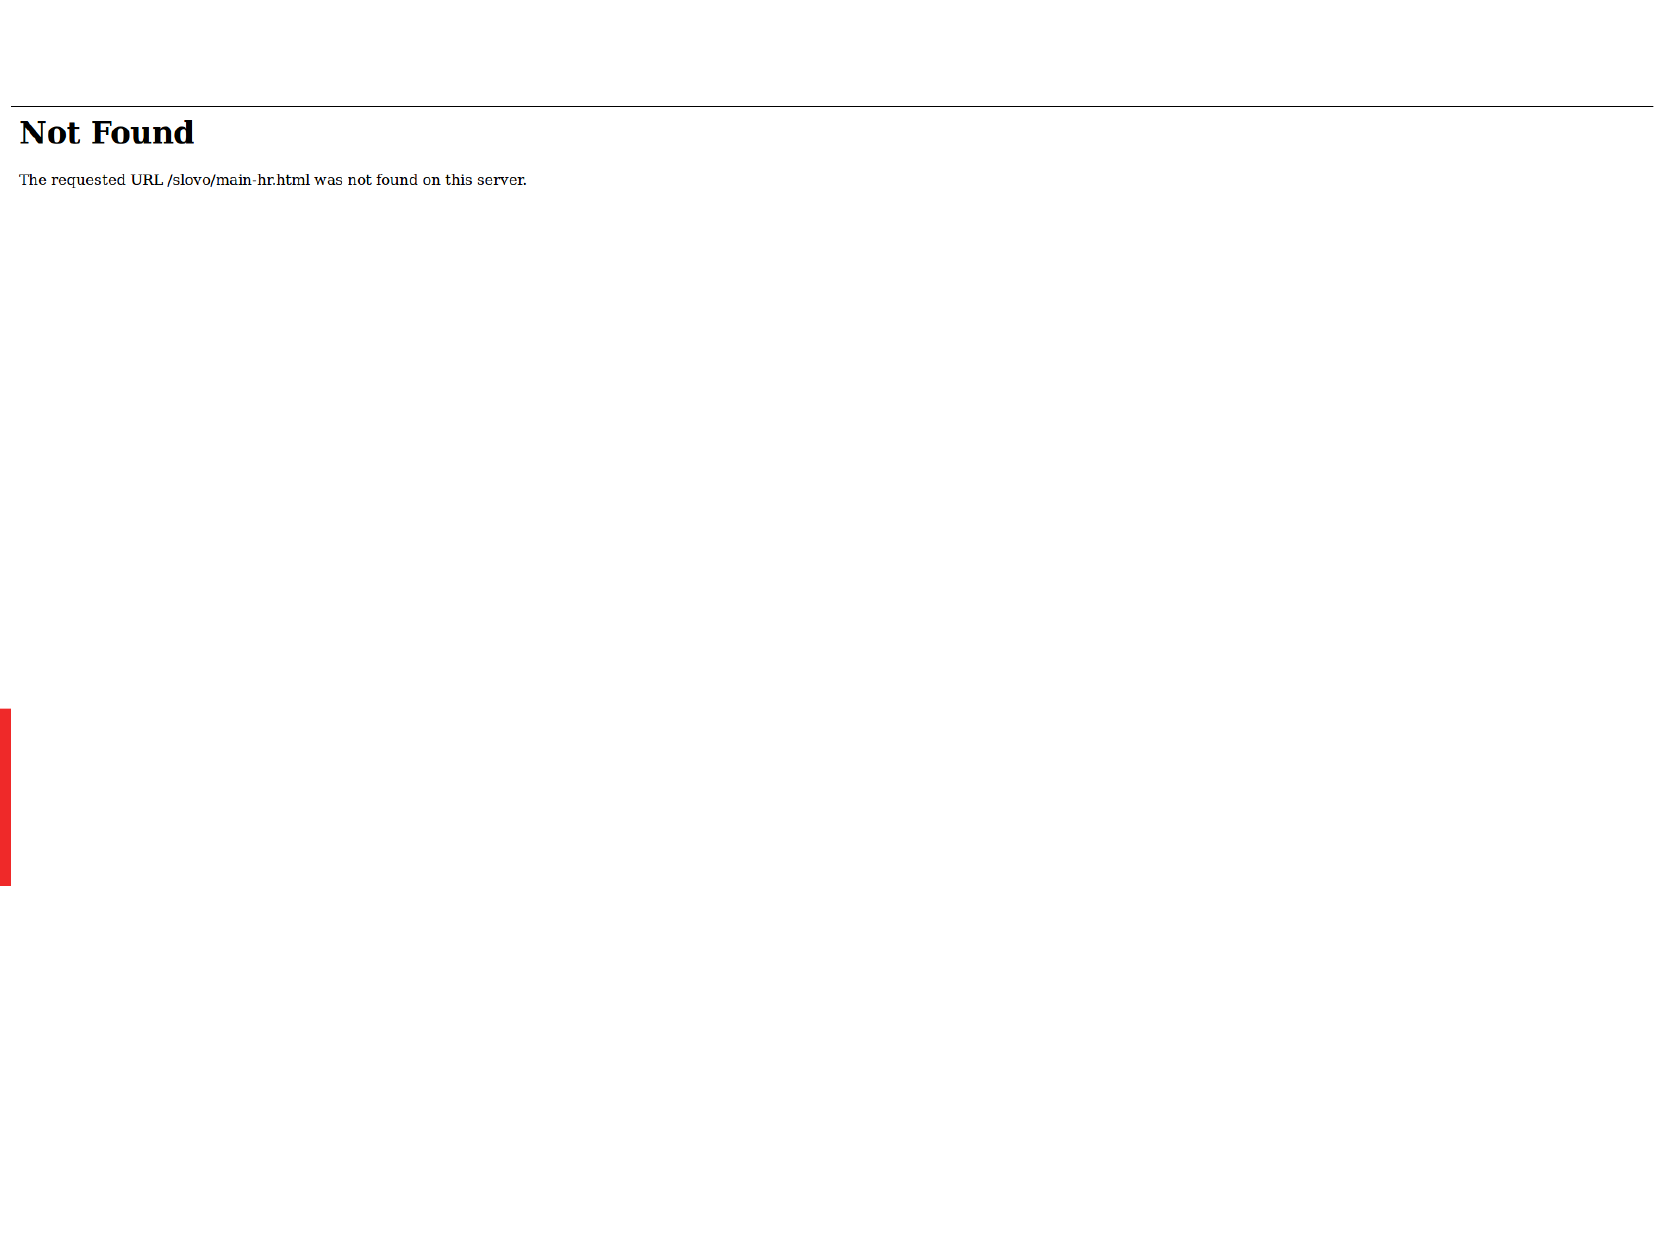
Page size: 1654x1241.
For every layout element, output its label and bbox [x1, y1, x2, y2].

picture [11, 106, 1654, 1037]
